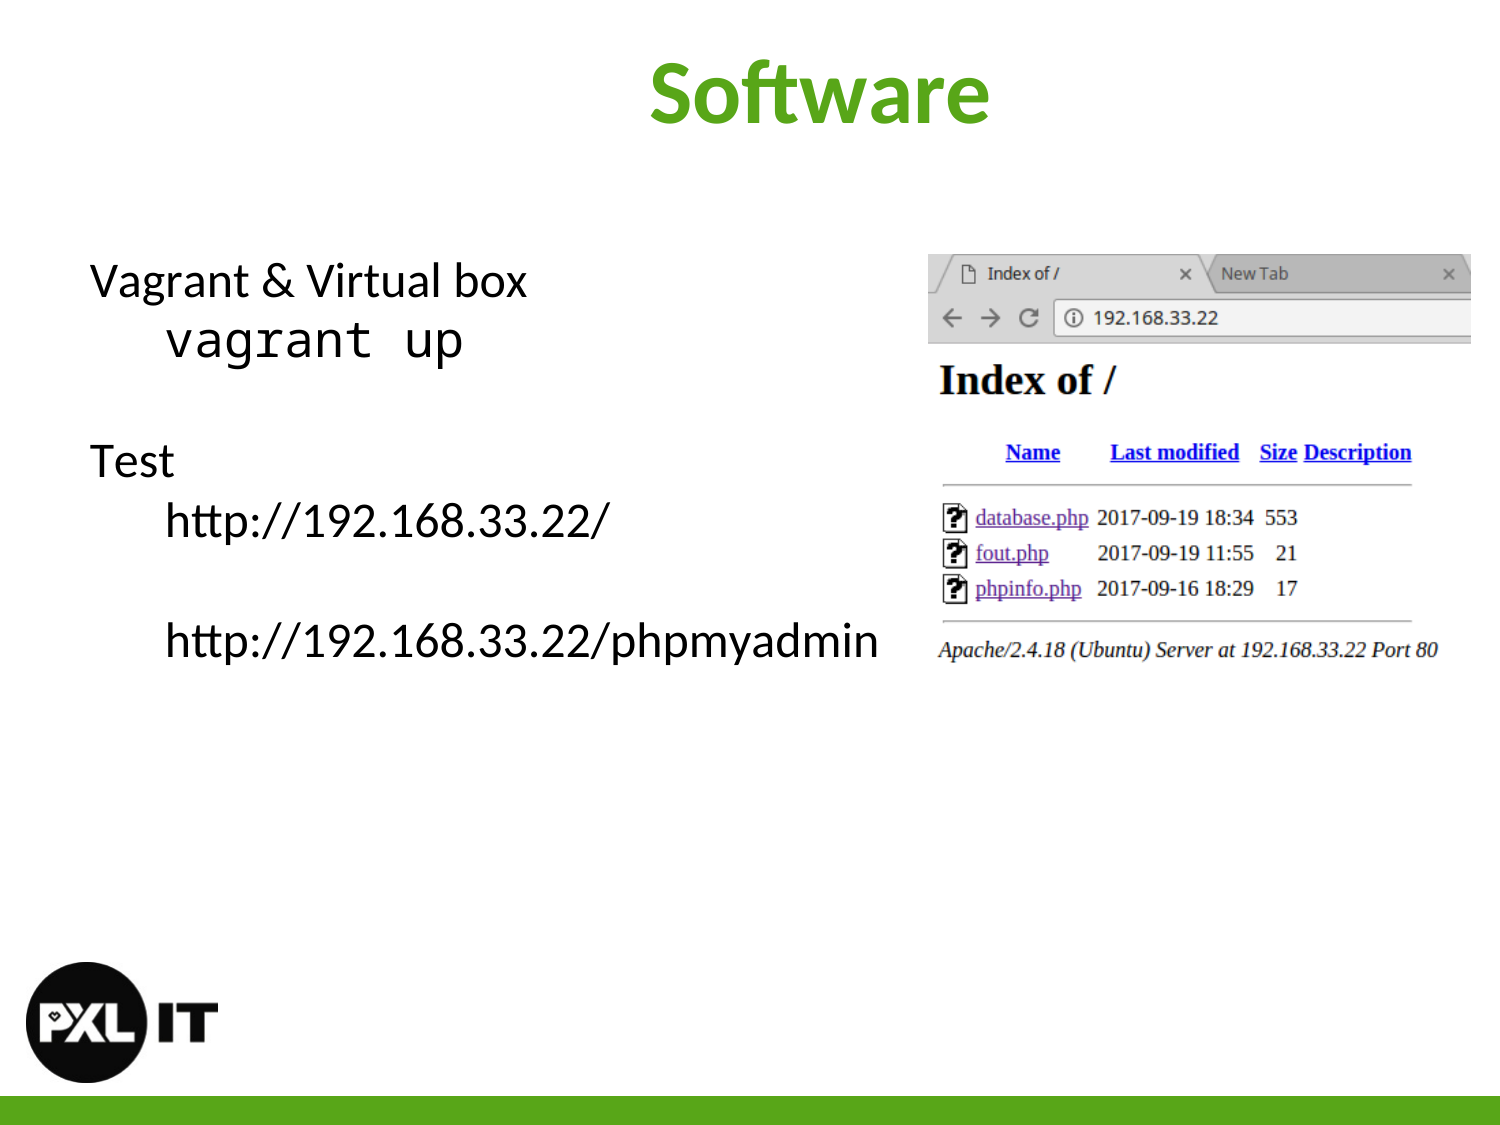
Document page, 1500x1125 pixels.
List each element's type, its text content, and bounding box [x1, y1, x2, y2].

text_box Vagrant & Virtual box vagrant up Test http://192.168.33.22/ http://192.168.33.22/phpmyadmin [75, 239, 1500, 795]
text_box Software [201, 24, 1441, 151]
picture [928, 254, 1471, 691]
picture [26, 962, 218, 1083]
